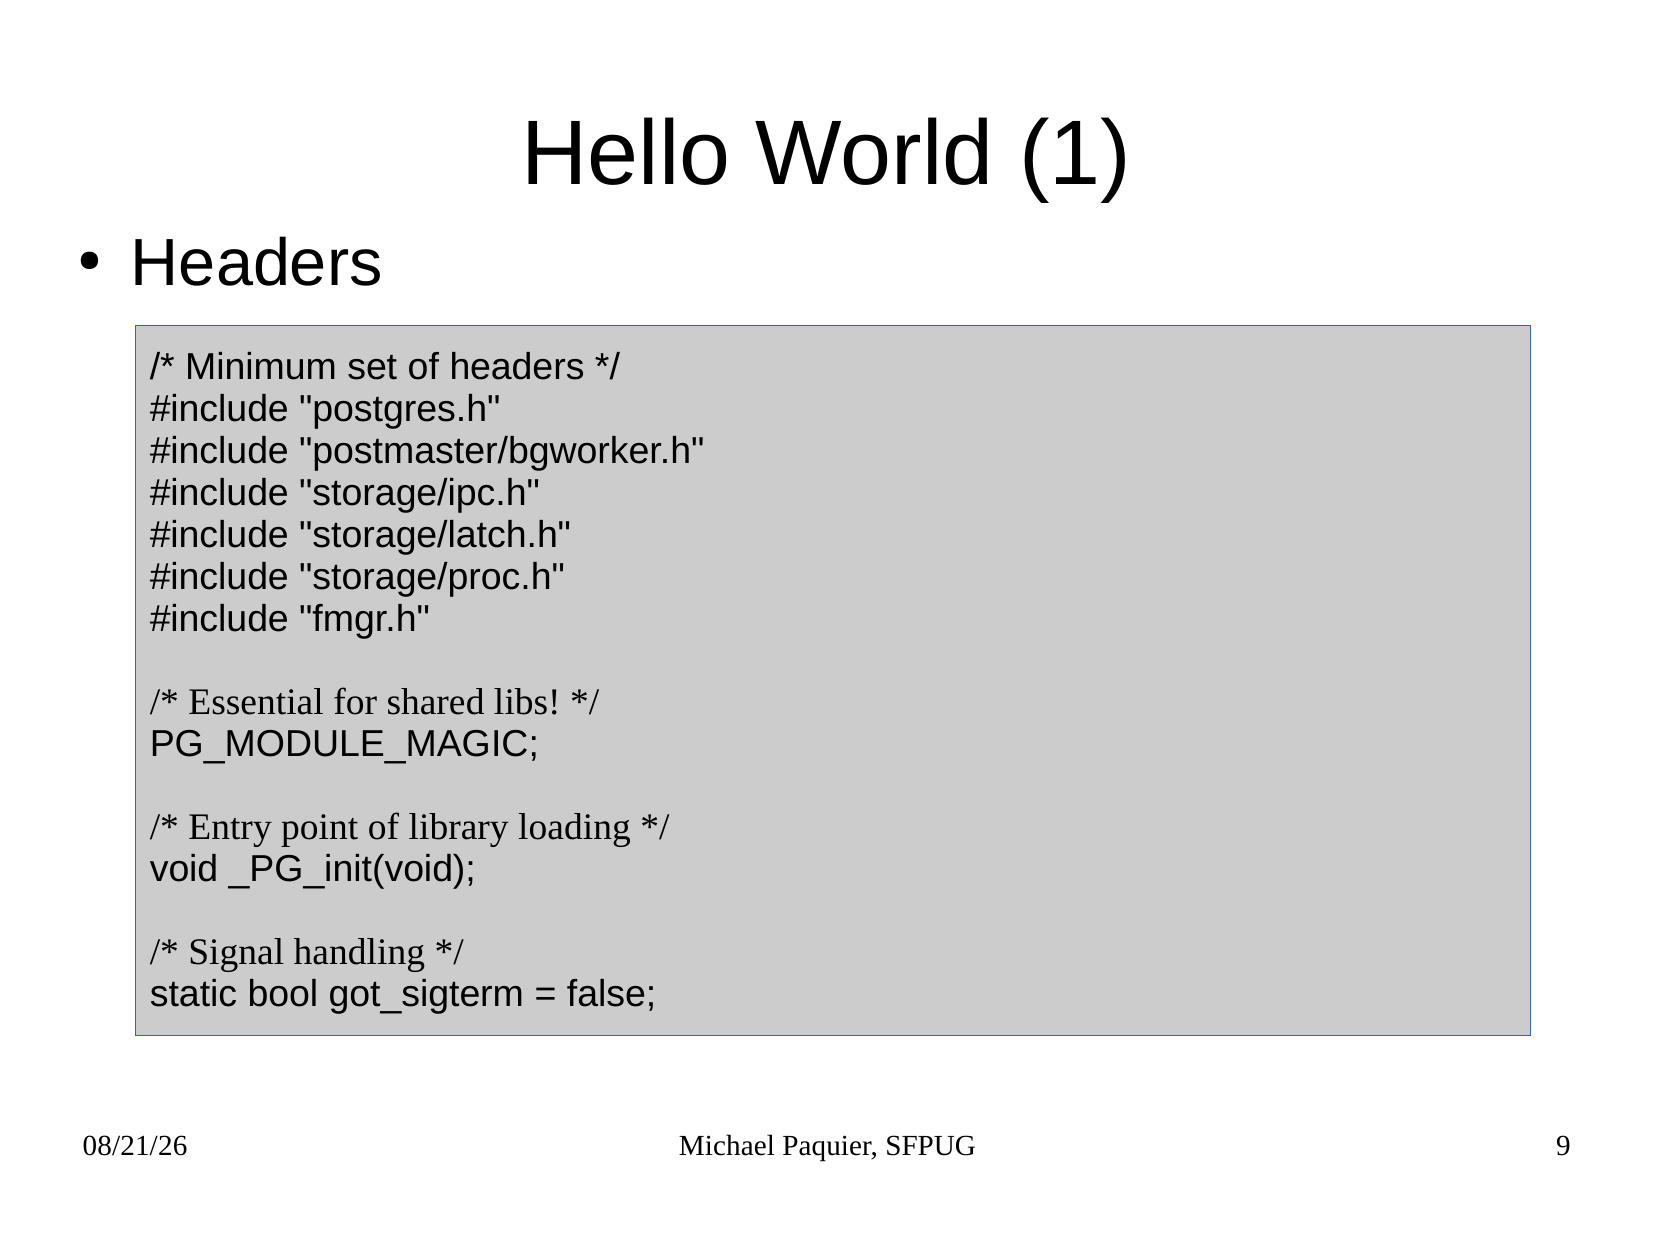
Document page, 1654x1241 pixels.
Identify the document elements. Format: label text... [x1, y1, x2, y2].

title Hello World (1) [82, 49, 1571, 257]
list Headers [60, 225, 1516, 316]
text_box /* Minimum set of headers */ #include "postgres.h" #include "postmaster/bgworker.h" #include "storage/ipc.h" #include "storage/latch.h" #include "storage/proc.h" #include "fmgr.h" /* Essential for shared libs! */ PG_MODULE_MAGIC; /* Entry point of library loading */ void _PG_init(void); /* Signal handling */ static bool got_sigterm = false; [135, 325, 1531, 1036]
